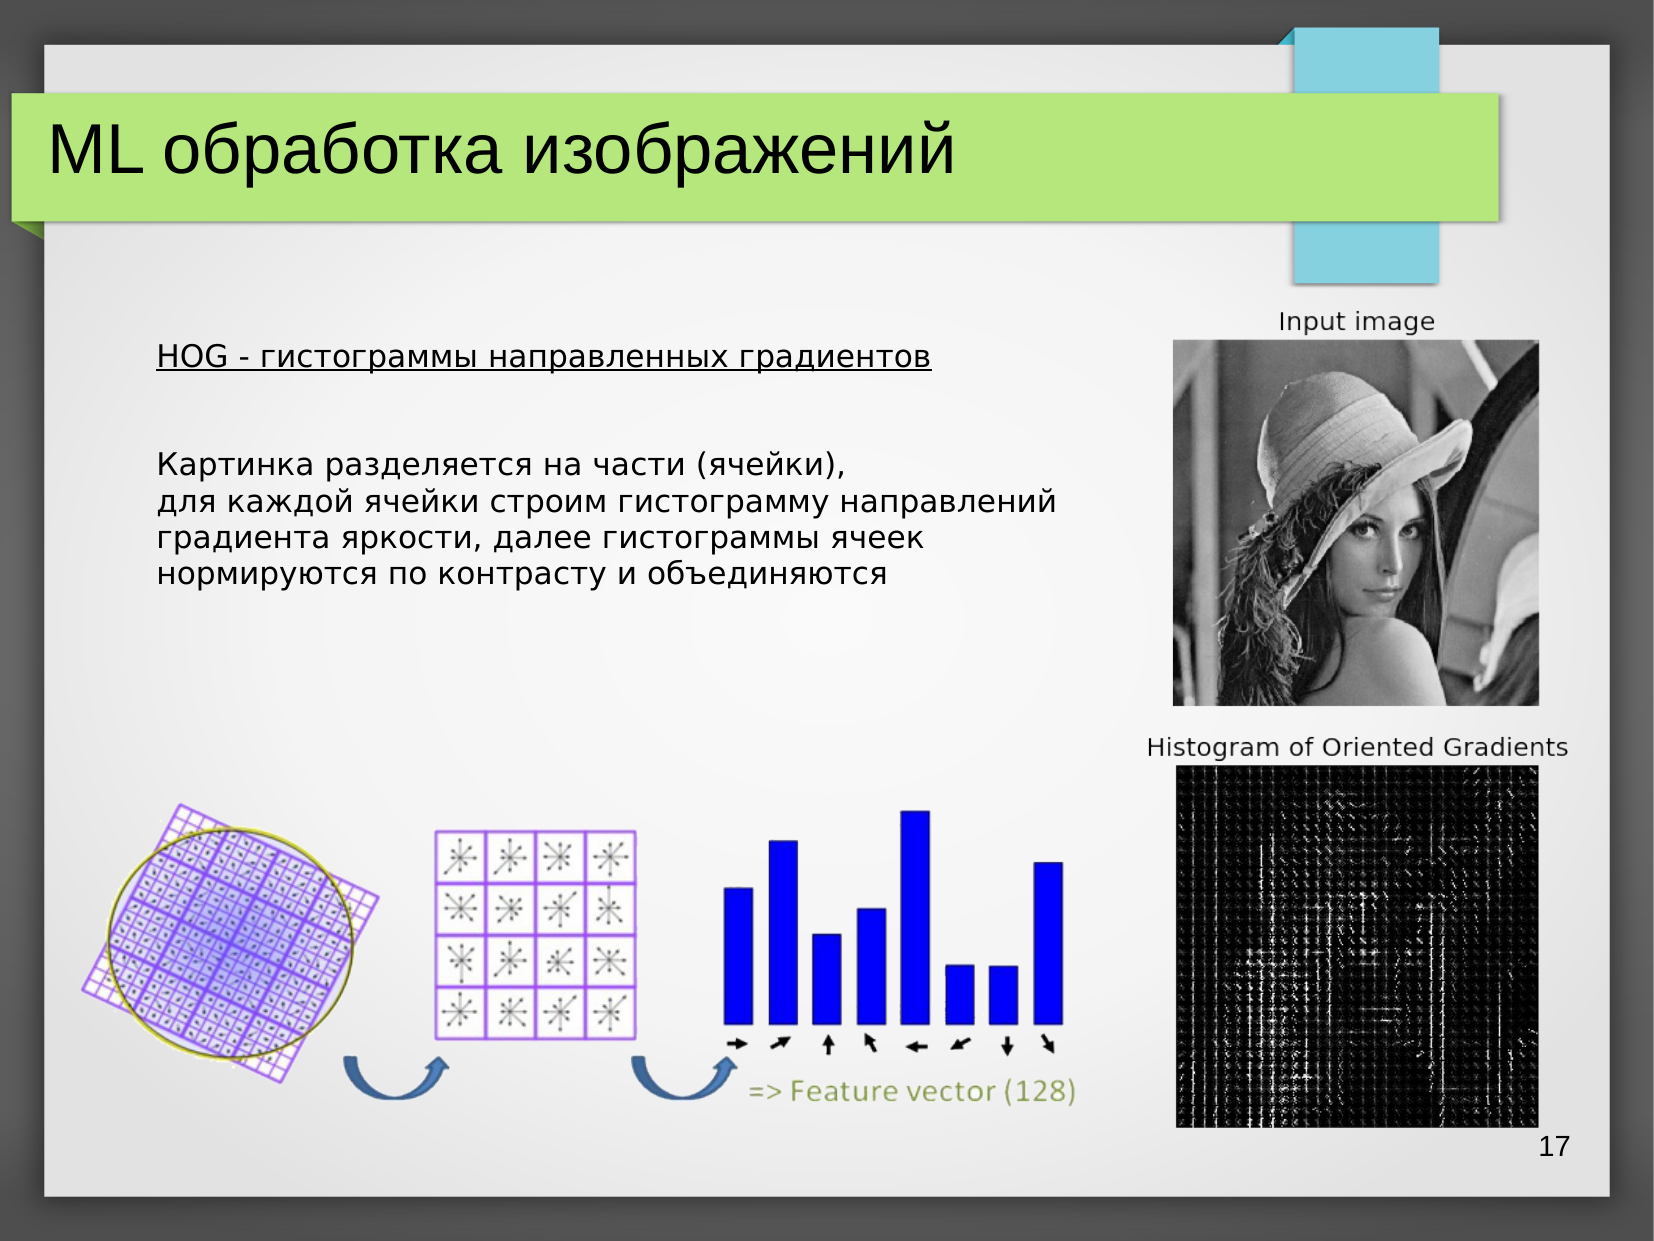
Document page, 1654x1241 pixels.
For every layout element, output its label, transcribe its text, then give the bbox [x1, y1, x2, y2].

text_box HOG - гистограммы направленных градиентов Картинка разделяется на части (ячейки), для каждой ячейки строим гистограмму направлений градиента яркости, далее гистограммы ячеек нормируются по контрасту и объединяются [141, 330, 1075, 672]
title ML обработка изображений [47, 109, 1501, 189]
picture [0, 0, 1654, 1241]
